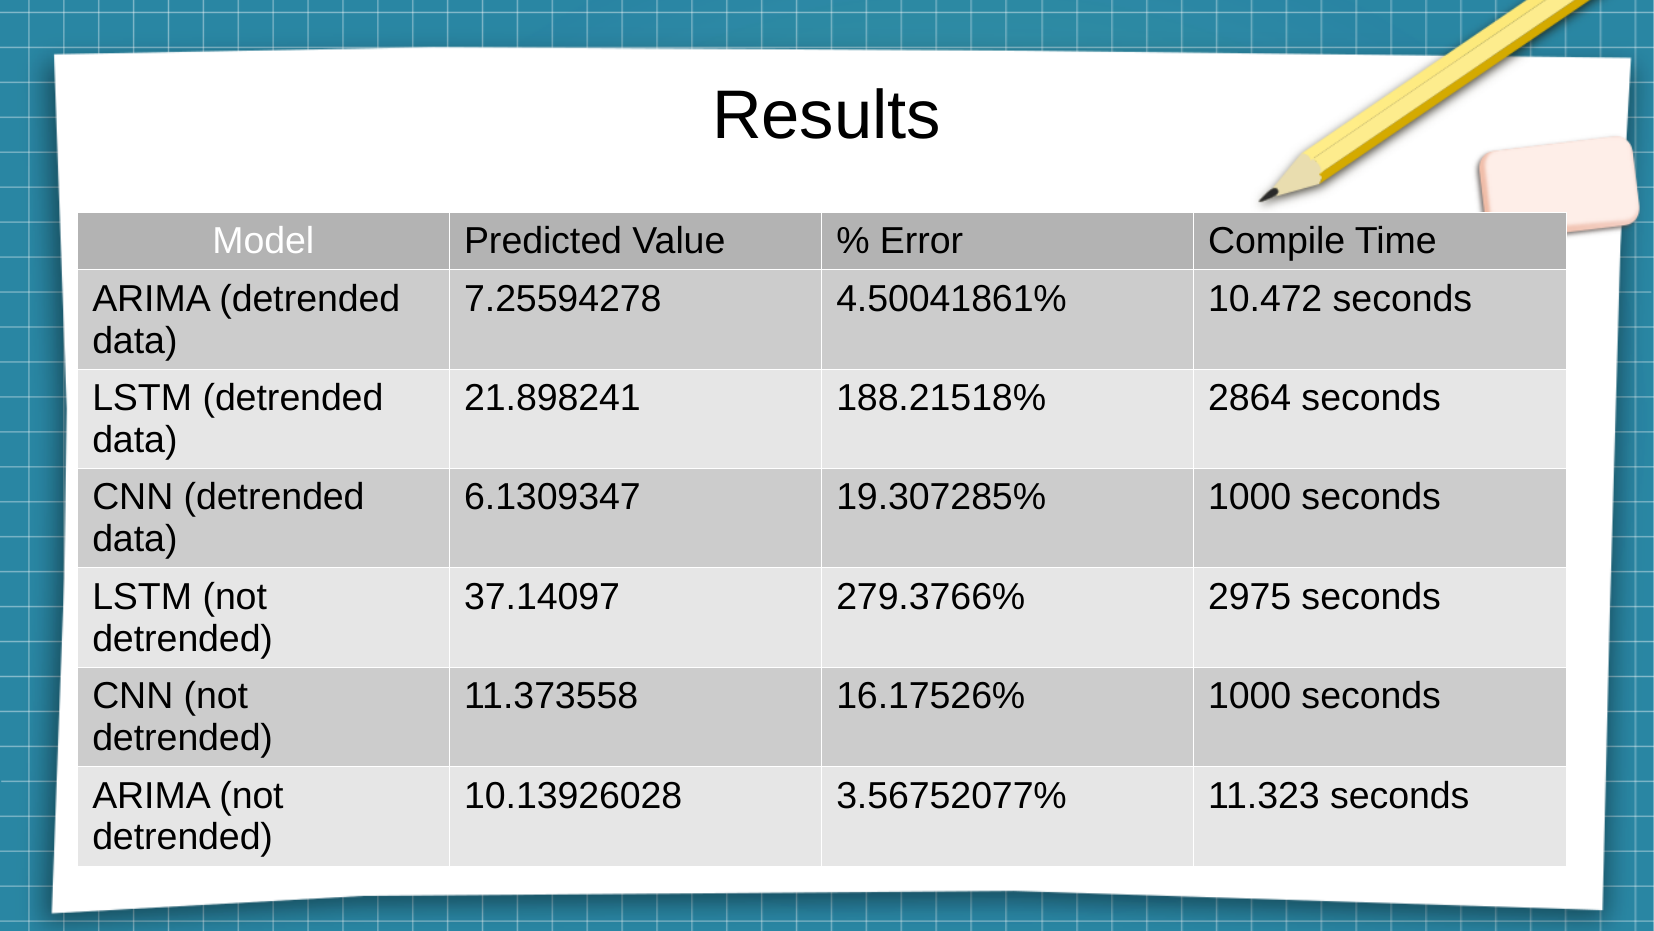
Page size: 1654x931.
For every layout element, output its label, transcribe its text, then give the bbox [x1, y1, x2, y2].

table_cell 4.50041861% [822, 270, 1193, 369]
table_cell 37.14097 [450, 568, 821, 667]
table_header % Error [822, 213, 1193, 269]
table_cell 1000 seconds [1194, 469, 1566, 567]
table_cell 16.17526% [822, 668, 1193, 766]
table_cell ARIMA (detrended data) [78, 270, 449, 369]
table_cell 188.21518% [822, 370, 1193, 468]
table_cell 3.56752077% [822, 767, 1193, 866]
table_header Compile Time [1194, 213, 1566, 269]
table_cell 1000 seconds [1194, 668, 1566, 766]
table_cell CNN (detrended data) [78, 469, 449, 567]
table_cell LSTM (detrended data) [78, 370, 449, 468]
table_cell 10.472 seconds [1194, 270, 1566, 369]
table_cell LSTM (not detrended) [78, 568, 449, 667]
table_header Predicted Value [450, 213, 821, 269]
table_cell 11.323 seconds [1194, 767, 1566, 866]
table_cell 19.307285% [822, 469, 1193, 567]
table_cell 10.13926028 [450, 767, 821, 866]
table_cell ARIMA (not detrended) [78, 767, 449, 866]
table_cell 21.898241 [450, 370, 821, 468]
table_header Model [78, 213, 449, 269]
table_cell 279.3766% [822, 568, 1193, 667]
table_cell CNN (not detrended) [78, 668, 449, 766]
table_cell 7.25594278 [450, 270, 821, 369]
picture [0, 0, 1654, 931]
table_cell 2864 seconds [1194, 370, 1566, 468]
title Results [82, 37, 1571, 193]
table_cell 11.373558 [450, 668, 821, 766]
table_cell 6.1309347 [450, 469, 821, 567]
table_cell 2975 seconds [1194, 568, 1566, 667]
